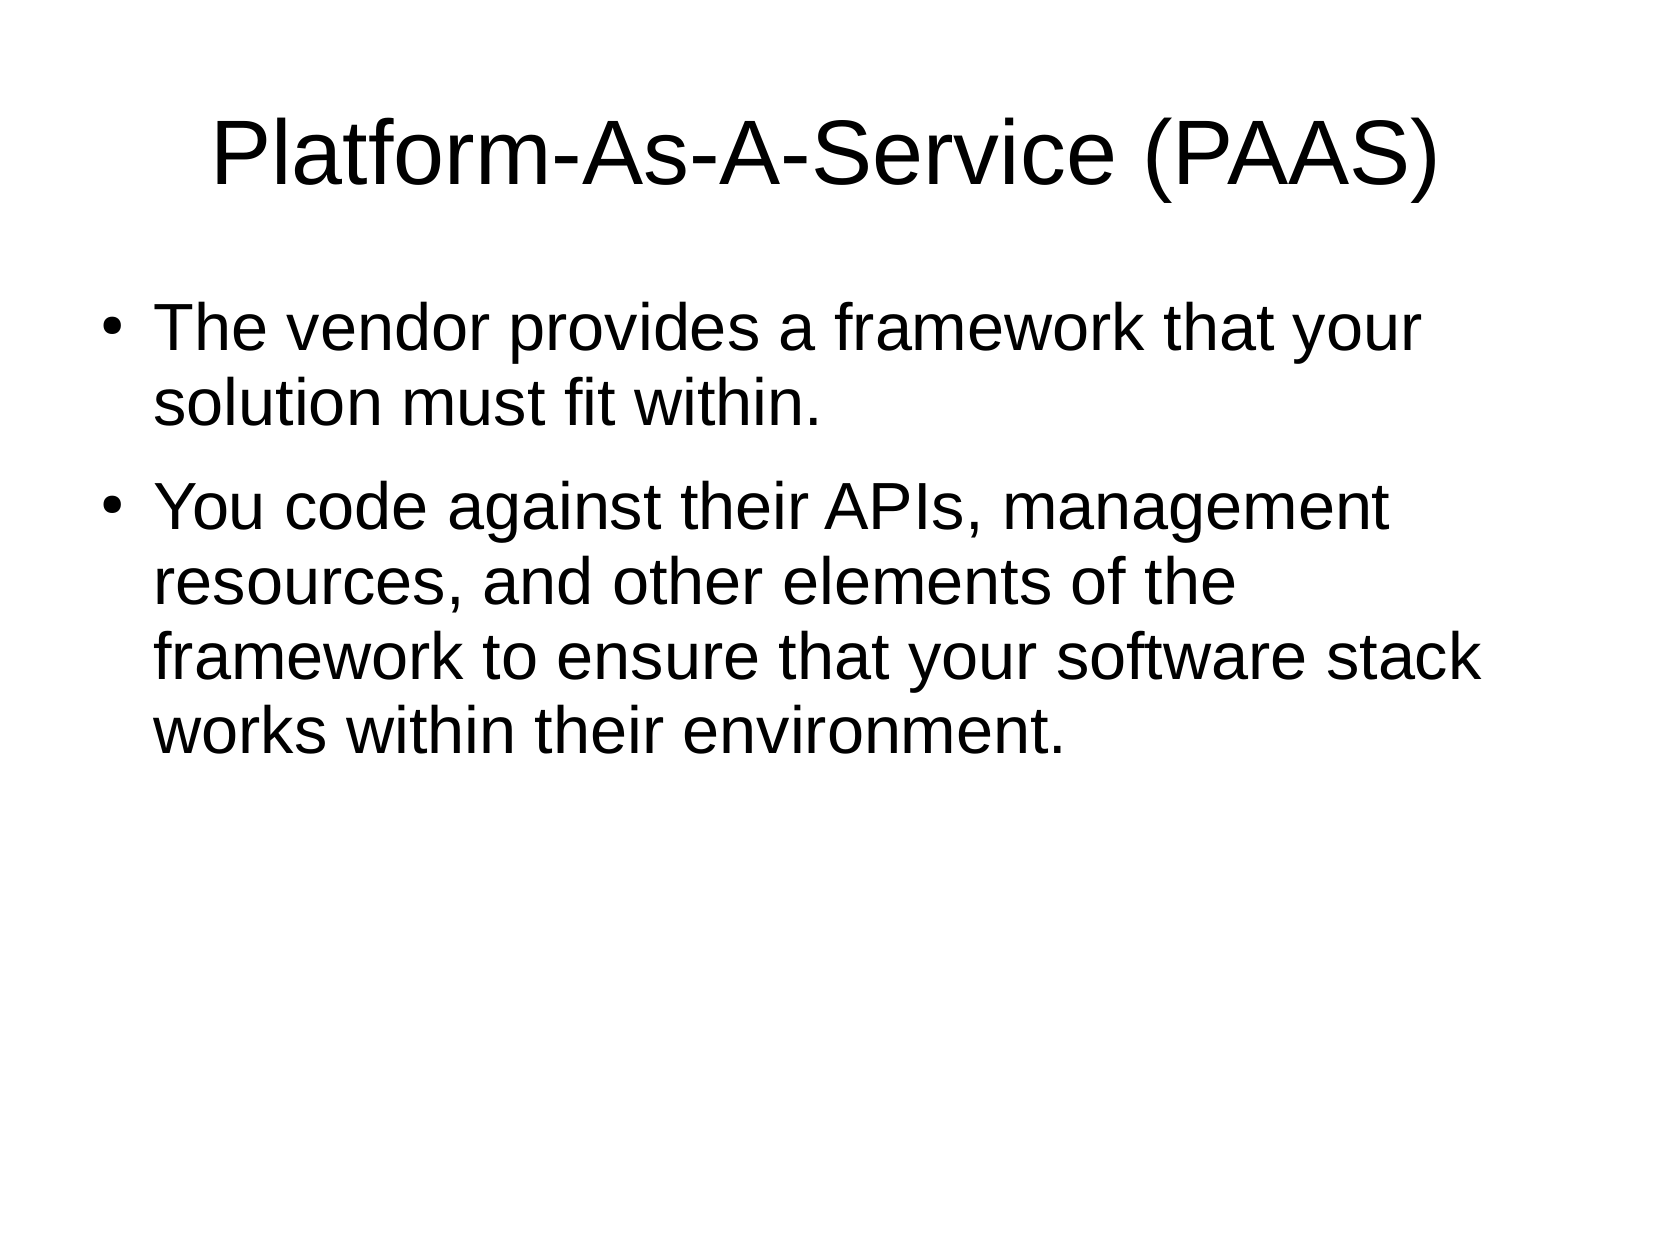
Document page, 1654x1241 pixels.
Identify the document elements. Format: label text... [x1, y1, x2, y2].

title Platform-As-A-Service (PAAS) [82, 49, 1571, 257]
list The vendor provides a framework that your solution must fit within. You code against their APIs, management resources, and other elements of the framework to ensure that your software stack works within their environment. [82, 290, 1538, 1010]
